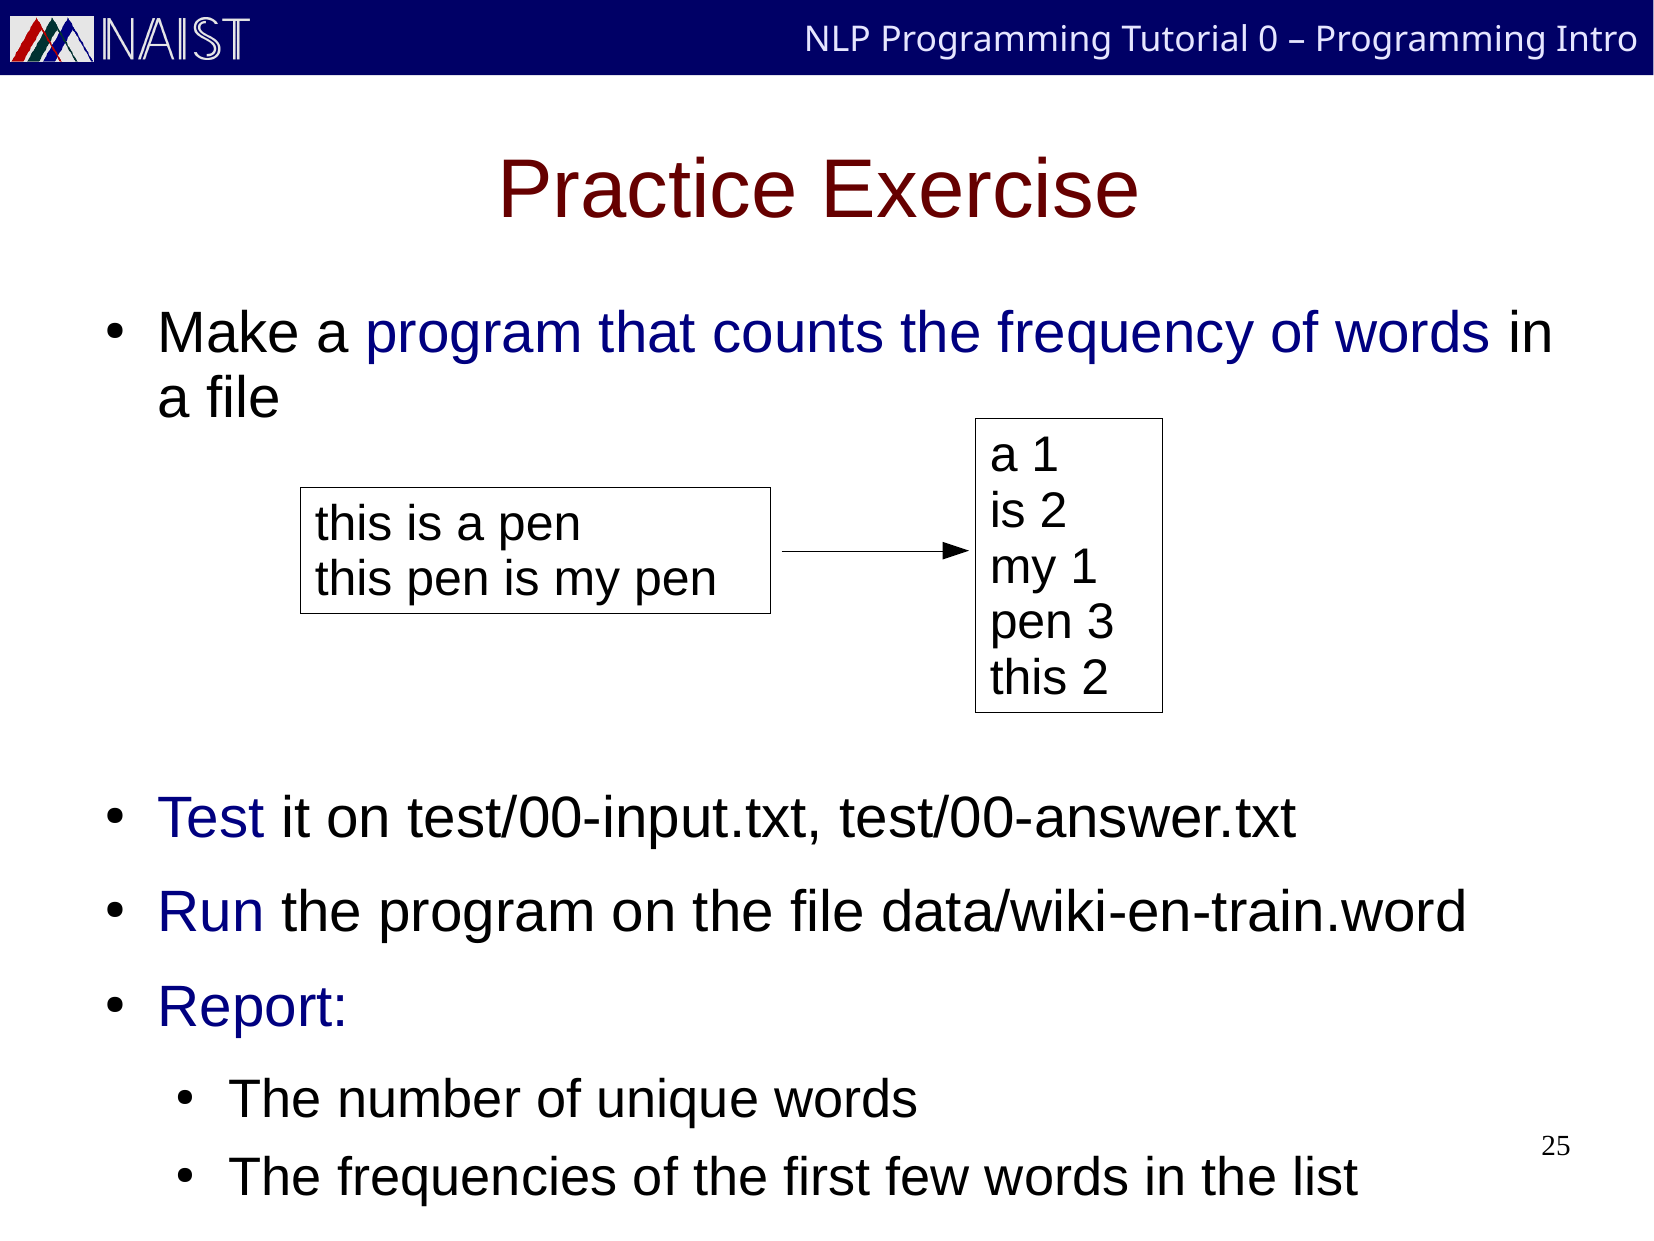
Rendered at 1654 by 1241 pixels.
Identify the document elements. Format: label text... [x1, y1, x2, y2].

list Make a program that counts the frequency of words in a file Test it on test/00-input.txt, test/00-answer.txt Run the program on the file data/wiki-en-train.word Report: The number of unique words The frequencies of the first few words in the list [86, 300, 1576, 1208]
text_box this is a pen this pen is my pen [300, 487, 771, 614]
title Practice Exercise [75, 92, 1564, 285]
picture [102, 17, 251, 60]
text_box a 1 is 2 my 1 pen 3 this 2 [975, 418, 1163, 713]
picture [10, 16, 94, 62]
